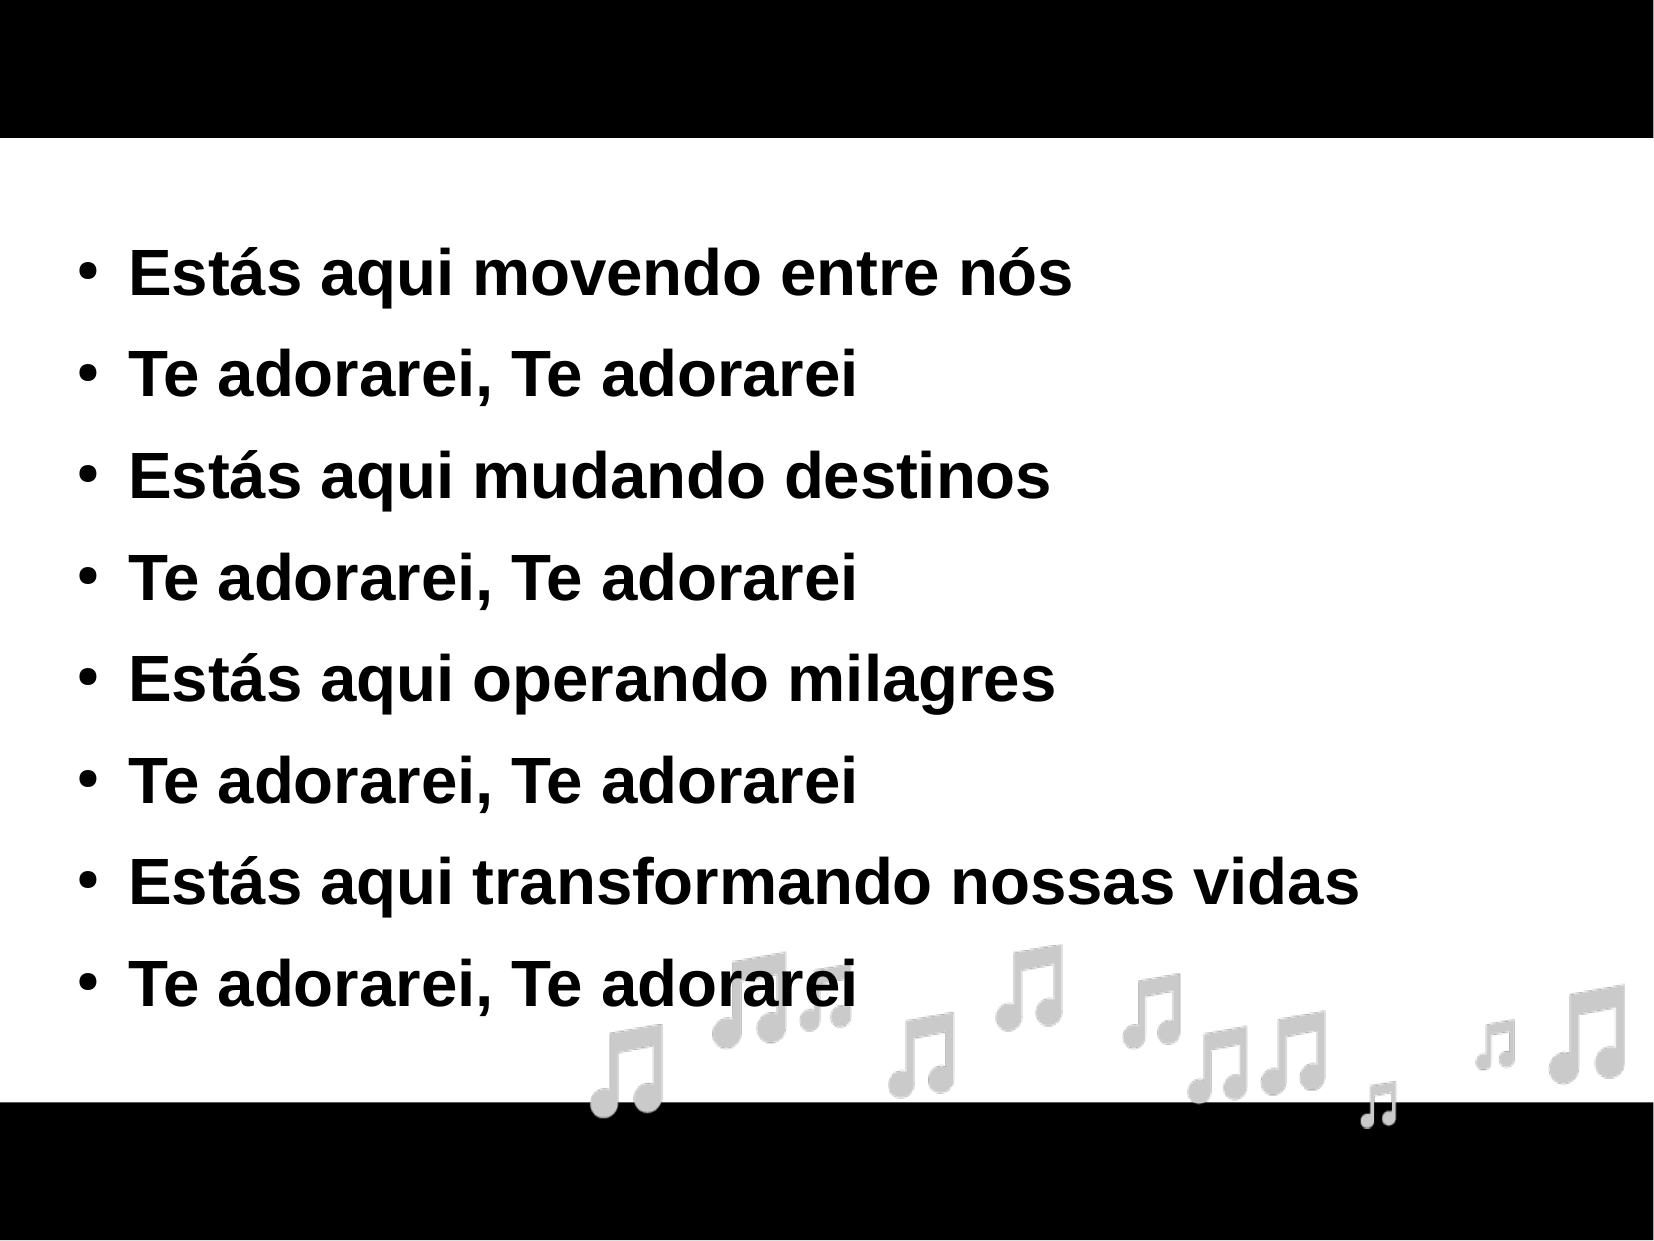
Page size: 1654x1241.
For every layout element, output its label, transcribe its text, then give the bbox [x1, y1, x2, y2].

list Estás aqui movendo entre nós Te adorarei, Te adorarei Estás aqui mudando destinos Te adorarei, Te adorarei Estás aqui operando milagres Te adorarei, Te adorarei Estás aqui transformando nossas vidas Te adorarei, Te adorarei [59, 236, 1595, 1024]
